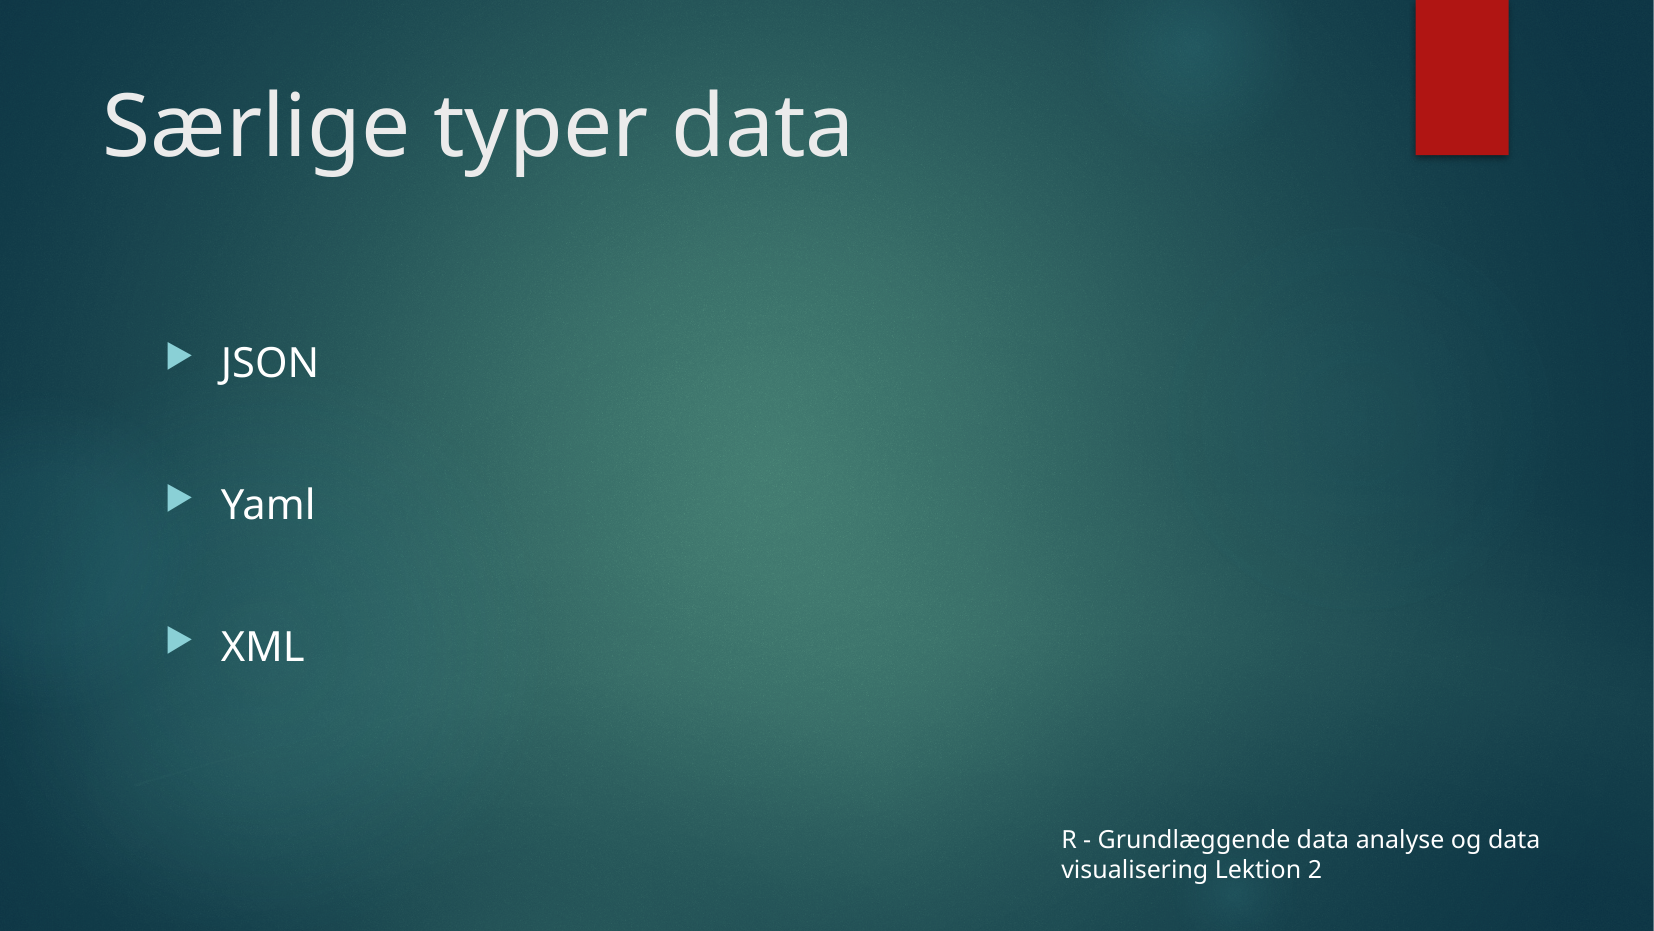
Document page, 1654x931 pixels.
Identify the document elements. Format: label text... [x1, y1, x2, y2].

list JSON Yaml XML [149, 278, 1363, 848]
title Særlige typer data [87, 61, 1364, 252]
text_box R - Grundlæggende data analyse og data visualisering Lektion 2 [1046, 816, 1632, 891]
picture [0, 0, 1654, 931]
